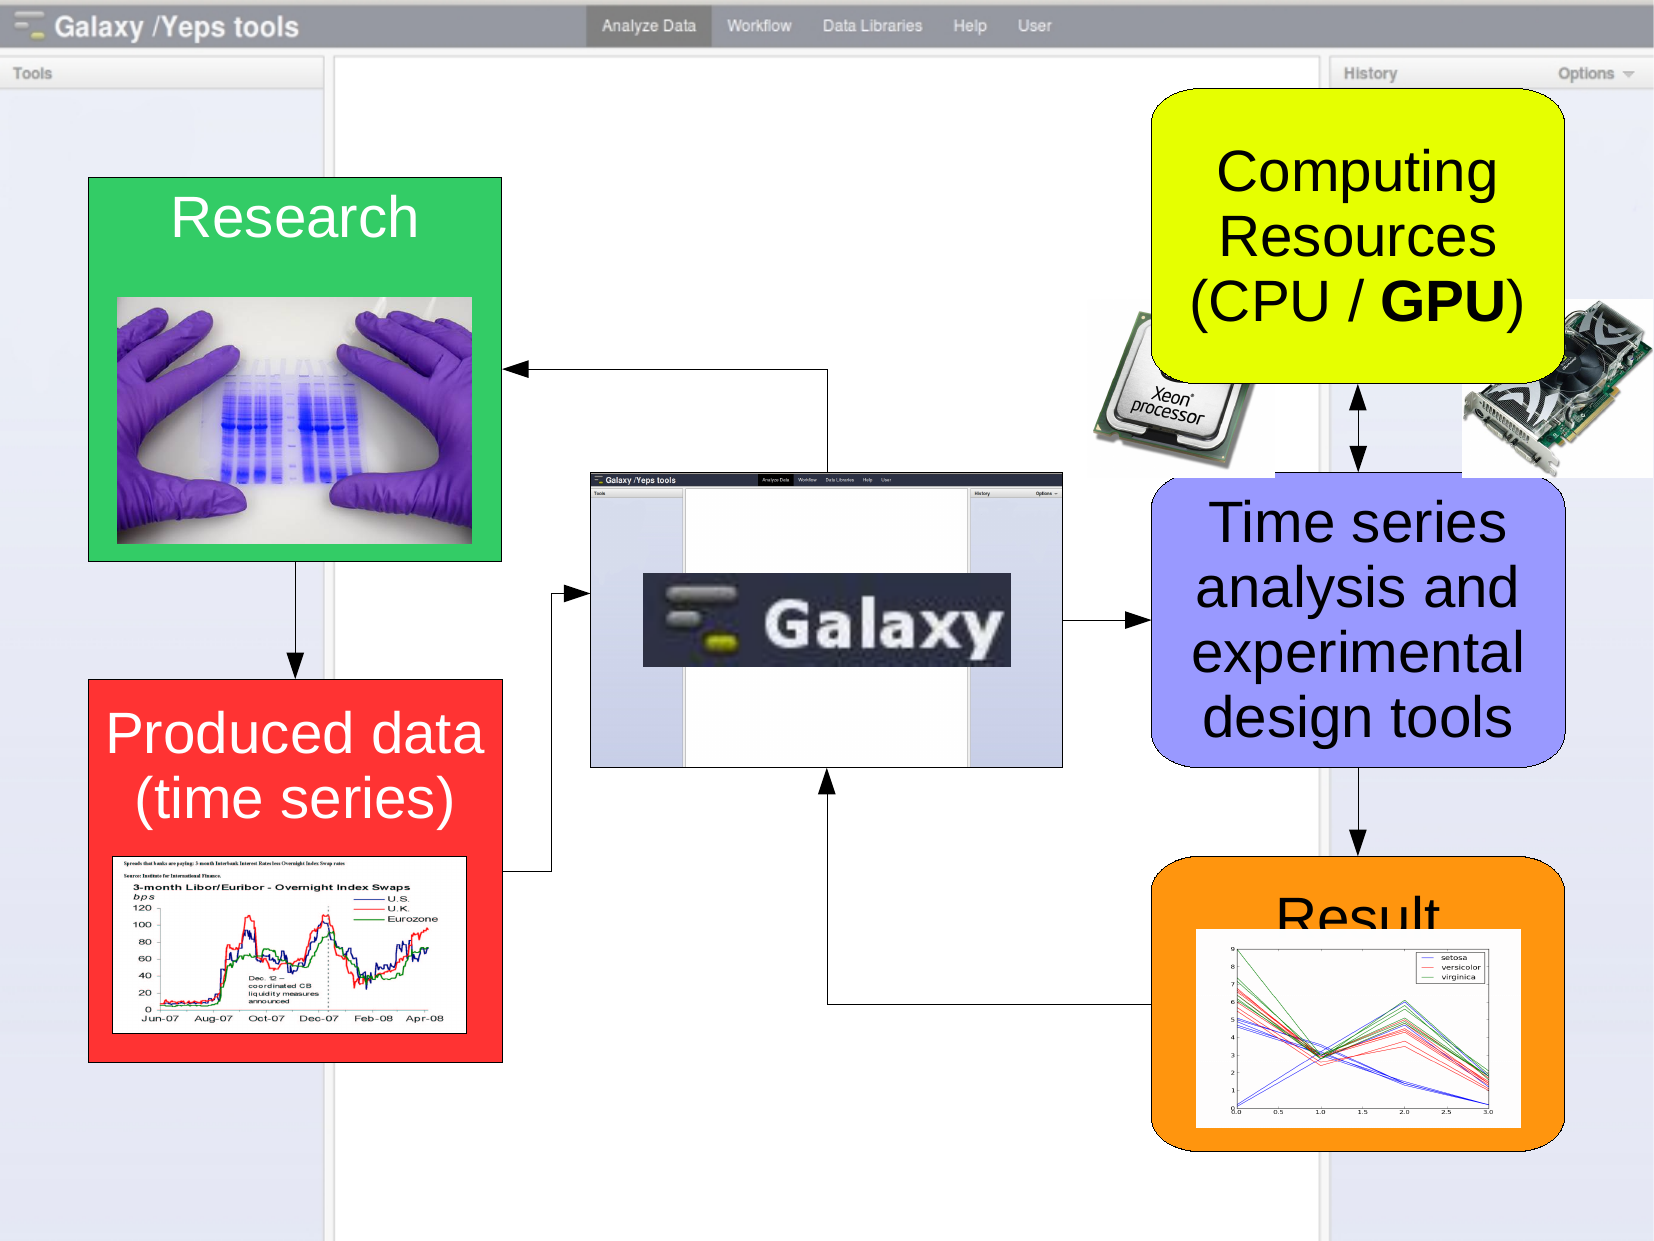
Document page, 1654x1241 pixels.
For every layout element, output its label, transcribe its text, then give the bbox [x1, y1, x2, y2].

picture [0, 0, 1654, 1241]
text_box Time series analysis and experimental design tools [1151, 472, 1566, 768]
text_box [590, 472, 1063, 768]
text_box Result [1151, 856, 1565, 1152]
text_box Research [88, 177, 502, 562]
text_box Computing Resources (CPU / GPU) [1151, 88, 1565, 384]
text_box Produced data (time series) [88, 679, 503, 1063]
